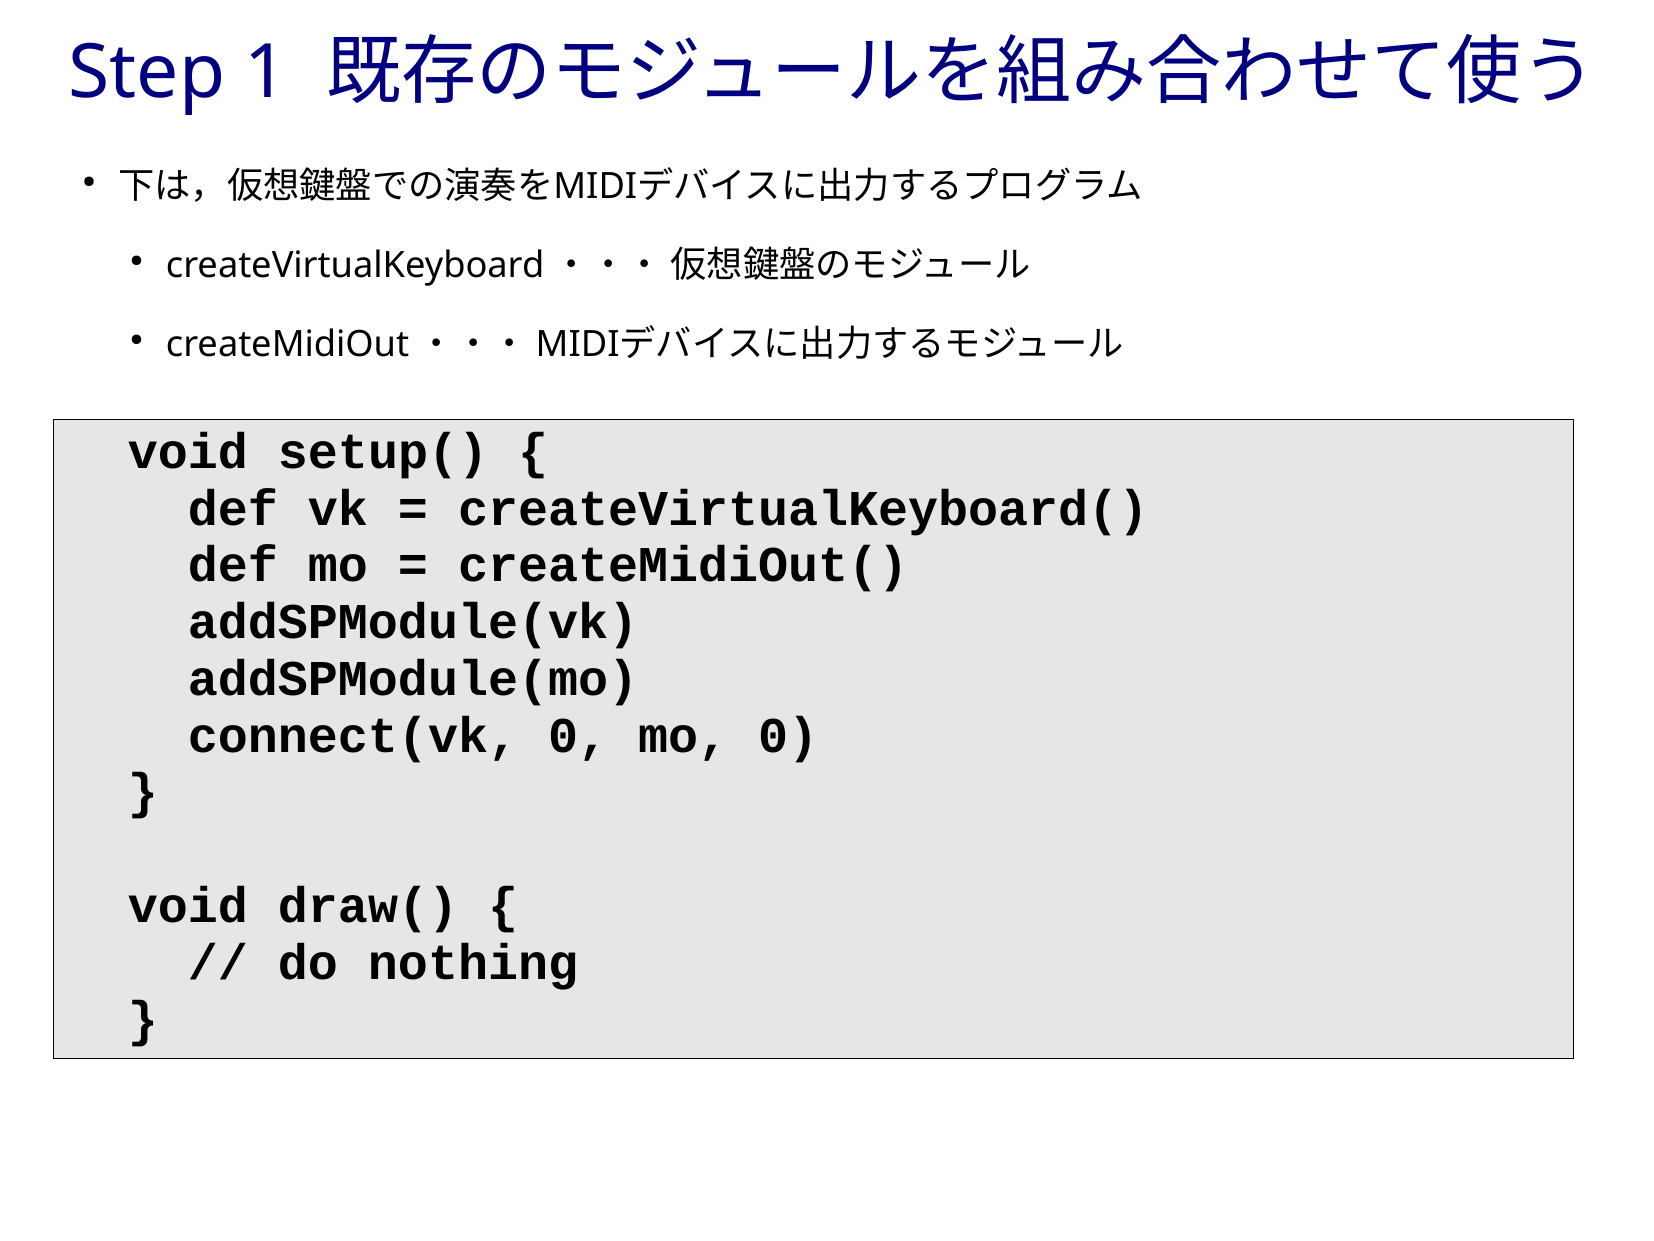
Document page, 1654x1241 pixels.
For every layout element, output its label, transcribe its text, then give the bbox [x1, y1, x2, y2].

title Step 1 既存のモジュールを組み合わせて使う [17, 21, 1648, 110]
text_box void setup() { def vk = createVirtualKeyboard() def mo = createMidiOut() addSPModule(vk) addSPModule(mo) connect(vk, 0, mo, 0) } void draw() { // do nothing } [53, 419, 1574, 1058]
list 下は，仮想鍵盤での演奏をMIDIデバイスに出力するプログラム createVirtualKeyboard ・・・ 仮想鍵盤のモジュール createMidiOut ・・・ MIDIデバイスに出力するモジュール [70, 129, 1613, 373]
